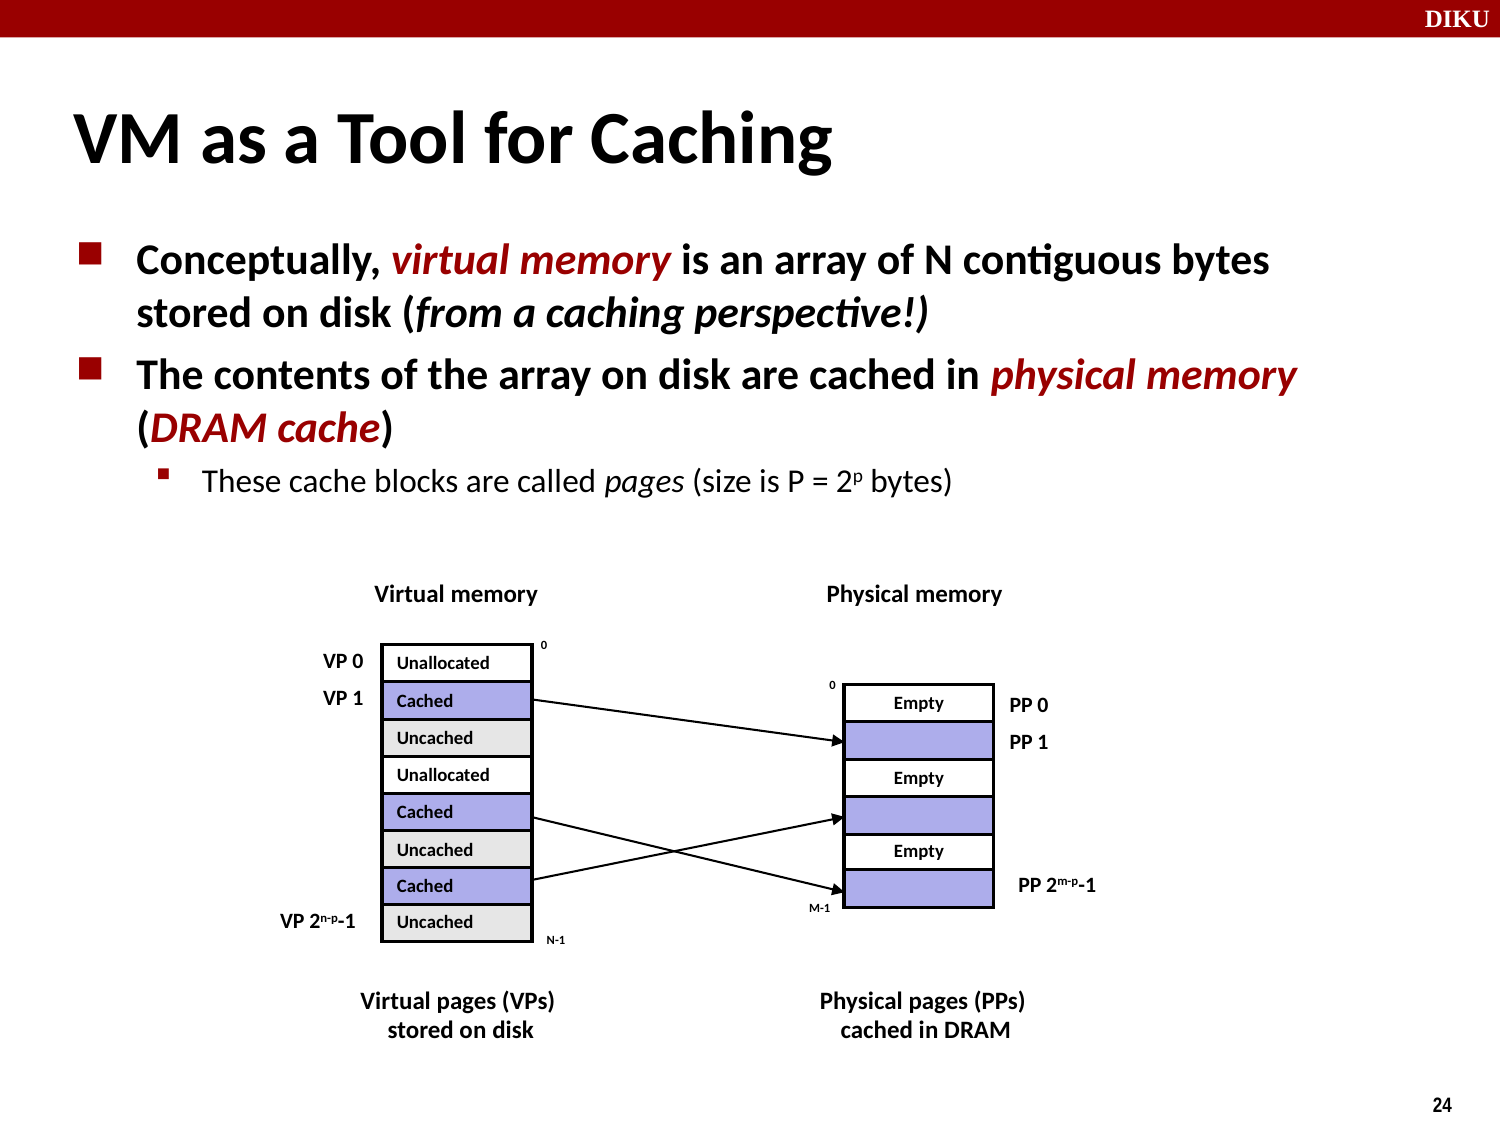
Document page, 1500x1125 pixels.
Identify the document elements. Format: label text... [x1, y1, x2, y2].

text_box [843, 796, 994, 835]
text_box Cached [382, 681, 532, 719]
text_box Physical pages (PPs) cached in DRAM [805, 977, 1047, 1053]
text_box 0 [525, 629, 562, 661]
text_box Empty [843, 835, 994, 870]
text_box Uncached [382, 719, 532, 756]
text_box Unallocated [382, 644, 532, 681]
text_box N-1 [531, 924, 580, 955]
text_box 0 [814, 670, 851, 701]
text_box PP 0 [994, 683, 1064, 721]
text_box Physical memory [811, 574, 1018, 616]
text_box [843, 721, 994, 759]
text_box M-1 [794, 893, 846, 924]
text_box Empty [843, 759, 994, 796]
text_box VP 2n-p-1 [265, 903, 371, 941]
text_box PP 1 [994, 721, 1064, 763]
text_box Cached [382, 867, 532, 905]
title VM as a Tool for Caching [58, 71, 1304, 197]
list Conceptually, virtual memory is an array of N contiguous bytes stored on disk (from a caching perspective!) The contents of the array on disk are cached in physical memory (DRAM cache) These cache blocks are called pages (size is P = 2p bytes) [65, 223, 1361, 563]
text_box Virtual memory [359, 574, 554, 616]
text_box Empty [843, 684, 994, 721]
text_box PP 2m-p-1 [1003, 866, 1112, 904]
text_box VP 1 [308, 679, 379, 718]
text_box Cached [382, 793, 532, 830]
text_box Virtual pages (VPs) stored on disk [345, 977, 577, 1053]
text_box VP 0 [308, 642, 379, 679]
text_box Uncached [382, 830, 532, 867]
text_box Uncached [382, 905, 532, 942]
text_box Unallocated [382, 756, 532, 793]
text_box [843, 870, 994, 908]
